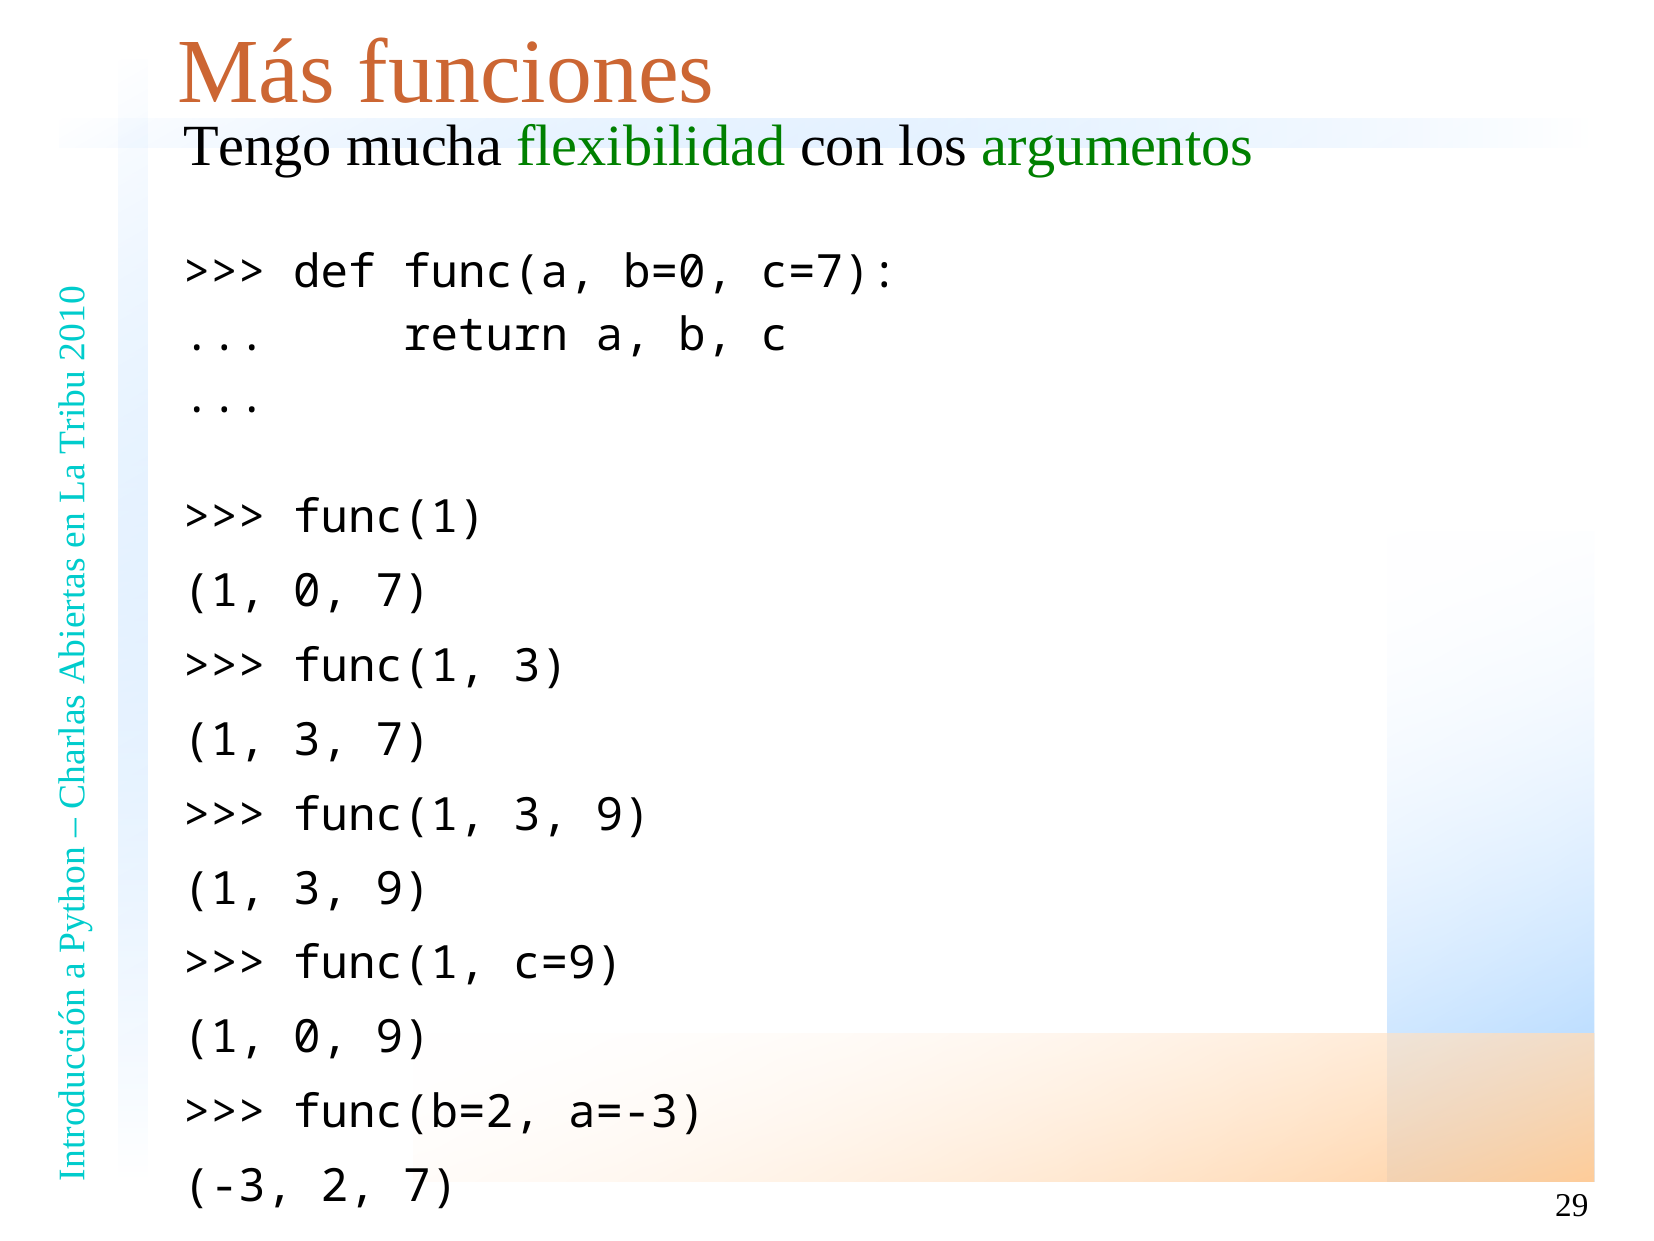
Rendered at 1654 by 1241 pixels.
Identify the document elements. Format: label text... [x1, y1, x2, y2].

title Más funciones [177, 16, 1595, 128]
text_box Tengo mucha flexibilidad con los argumentos >>> def func(a, b=0, c=7): ... return a, b, c ... >>> func(1) (1, 0, 7) >>> func(1, 3) (1, 3, 7) >>> func(1, 3, 9) (1, 3, 9) >>> func(1, c=9) (1, 0, 9) >>> func(b=2, a=-3) (-3, 2, 7) [147, 147, 1595, 1182]
